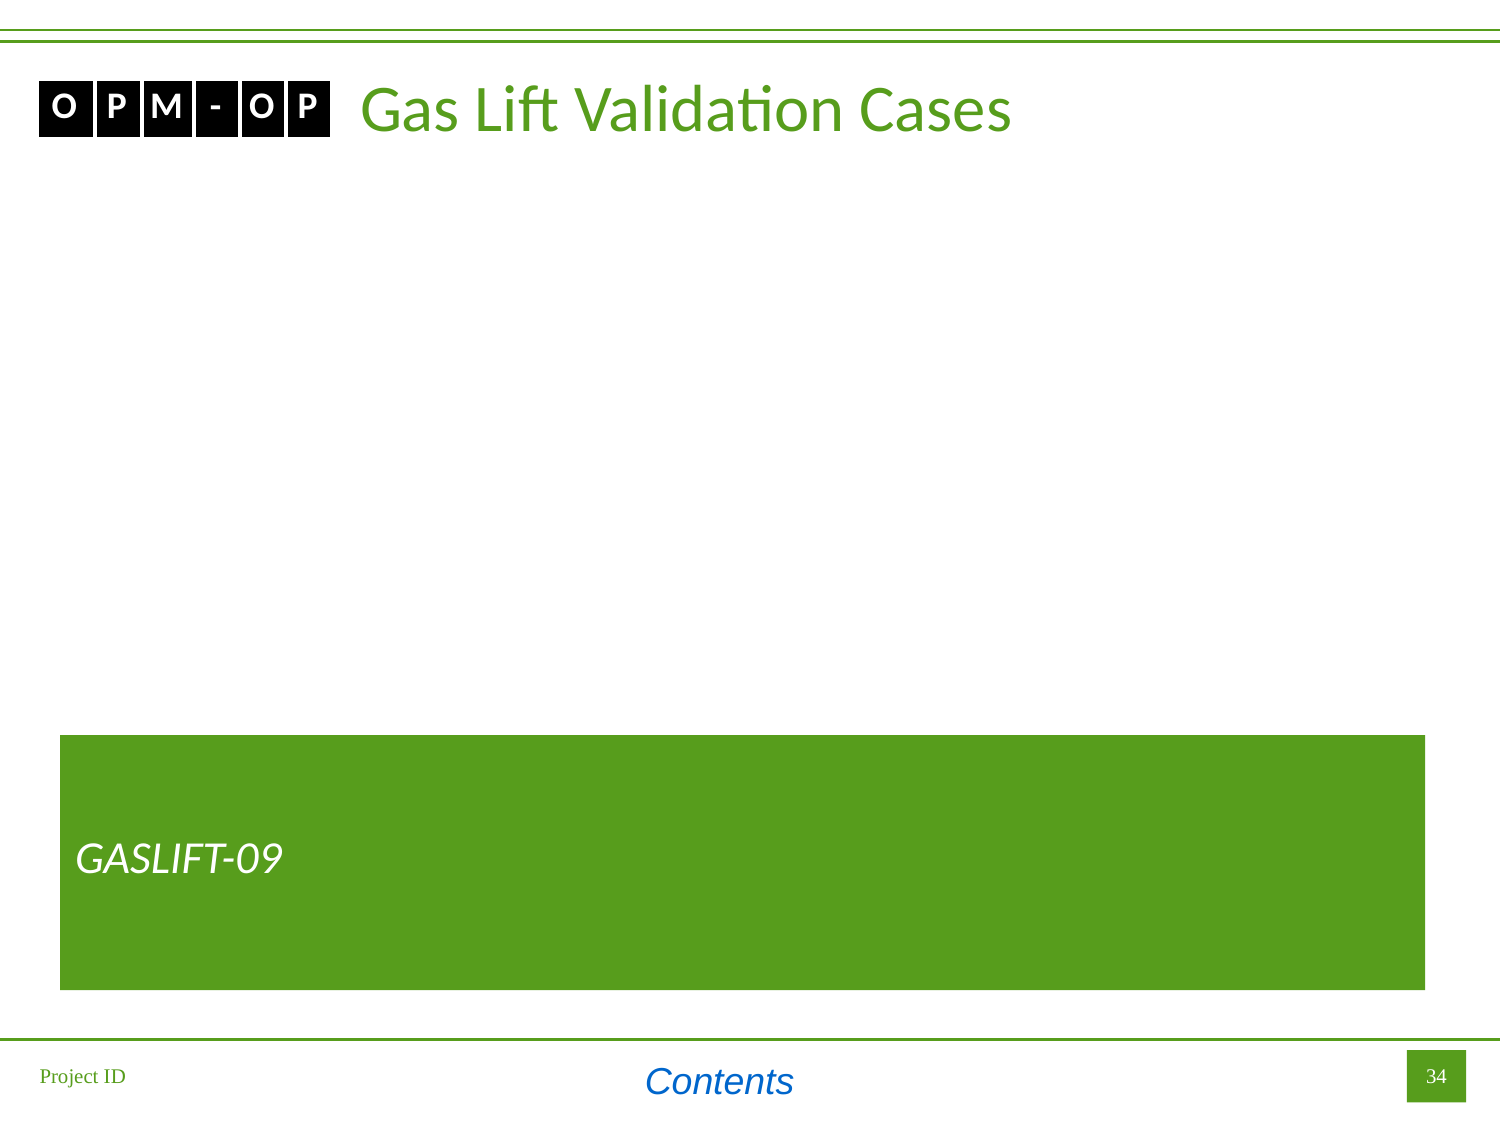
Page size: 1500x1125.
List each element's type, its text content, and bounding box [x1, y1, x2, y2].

title Gas Lift Validation Cases [360, 77, 1425, 153]
list GASLIFT-09 [60, 735, 1426, 991]
